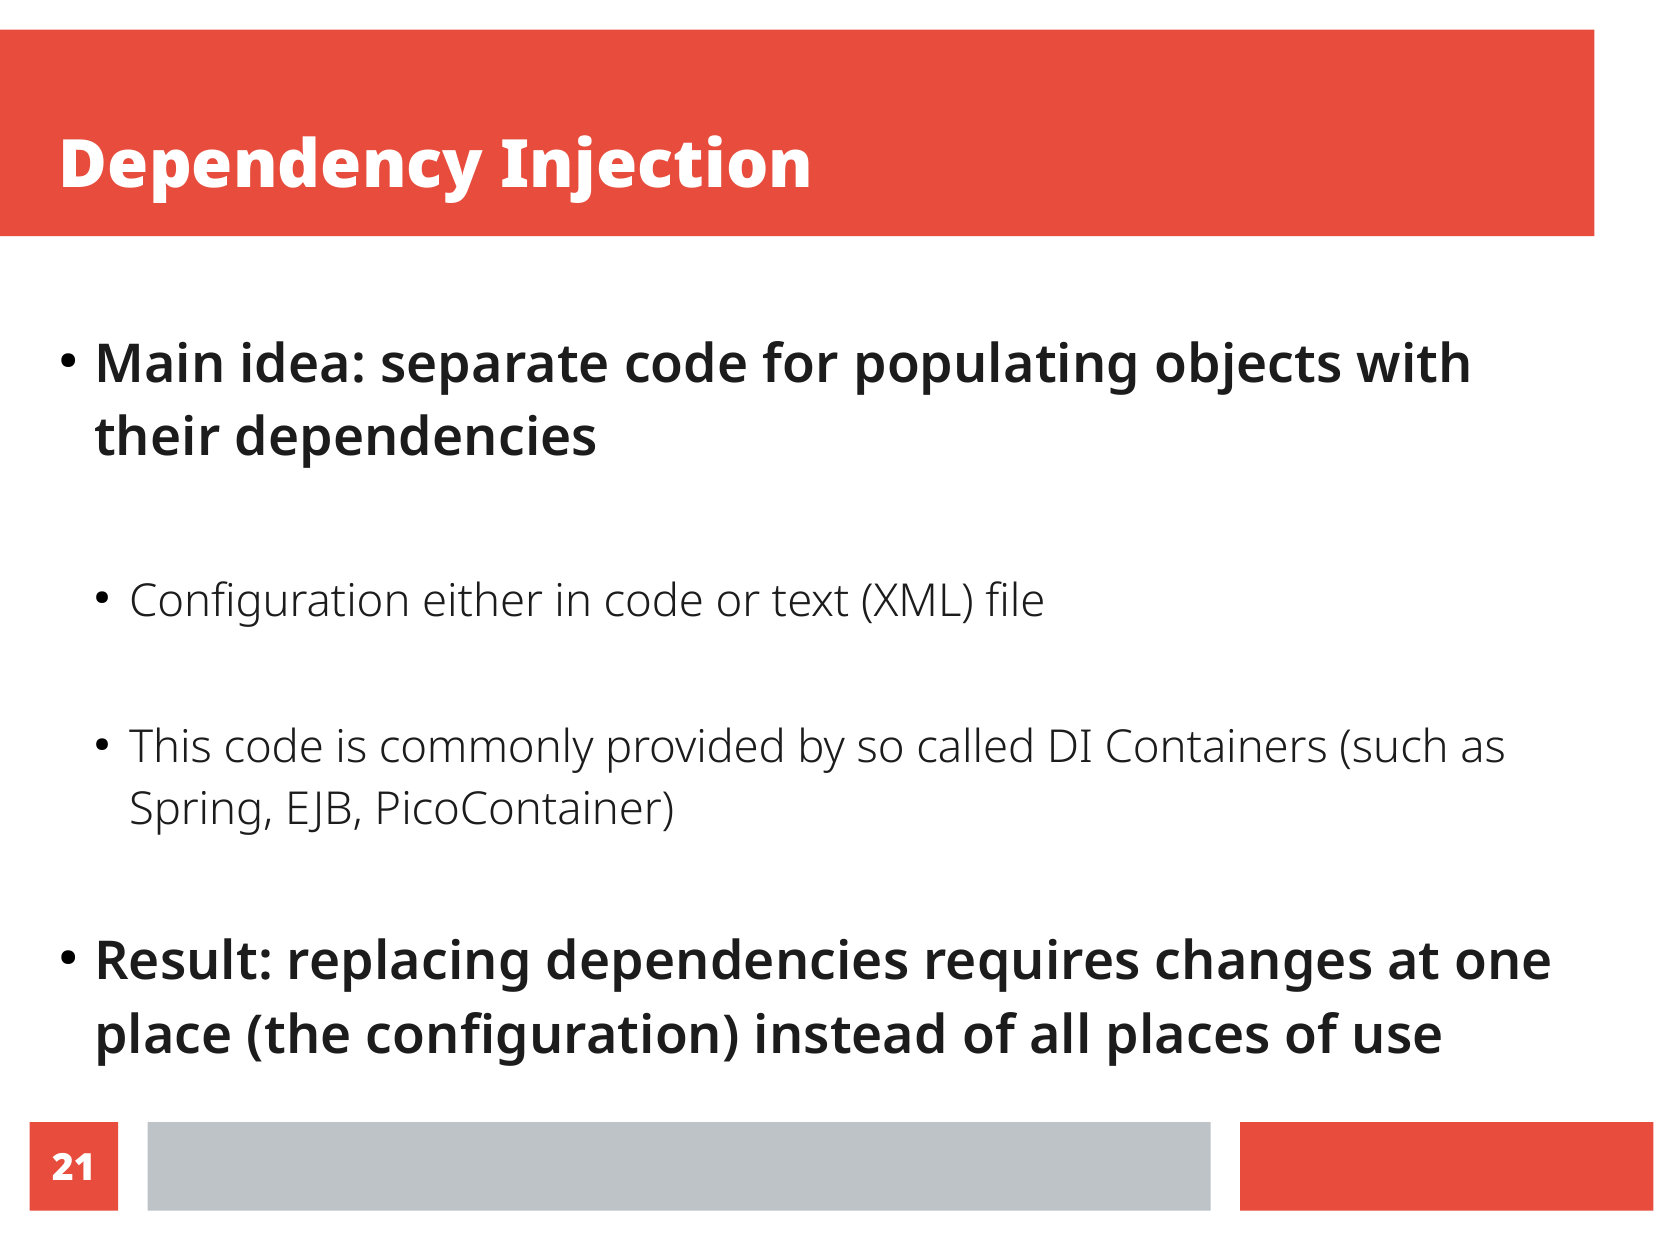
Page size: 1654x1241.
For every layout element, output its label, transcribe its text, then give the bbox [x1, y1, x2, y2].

title Dependency Injection [59, 59, 1595, 207]
list Main idea: separate code for populating objects with their dependencies Configuration either in code or text (XML) file This code is commonly provided by so called DI Containers (such as Spring, EJB, PicoContainer) Result: replacing dependencies requires changes at one place (the configuration) instead of all places of use [59, 324, 1565, 1093]
